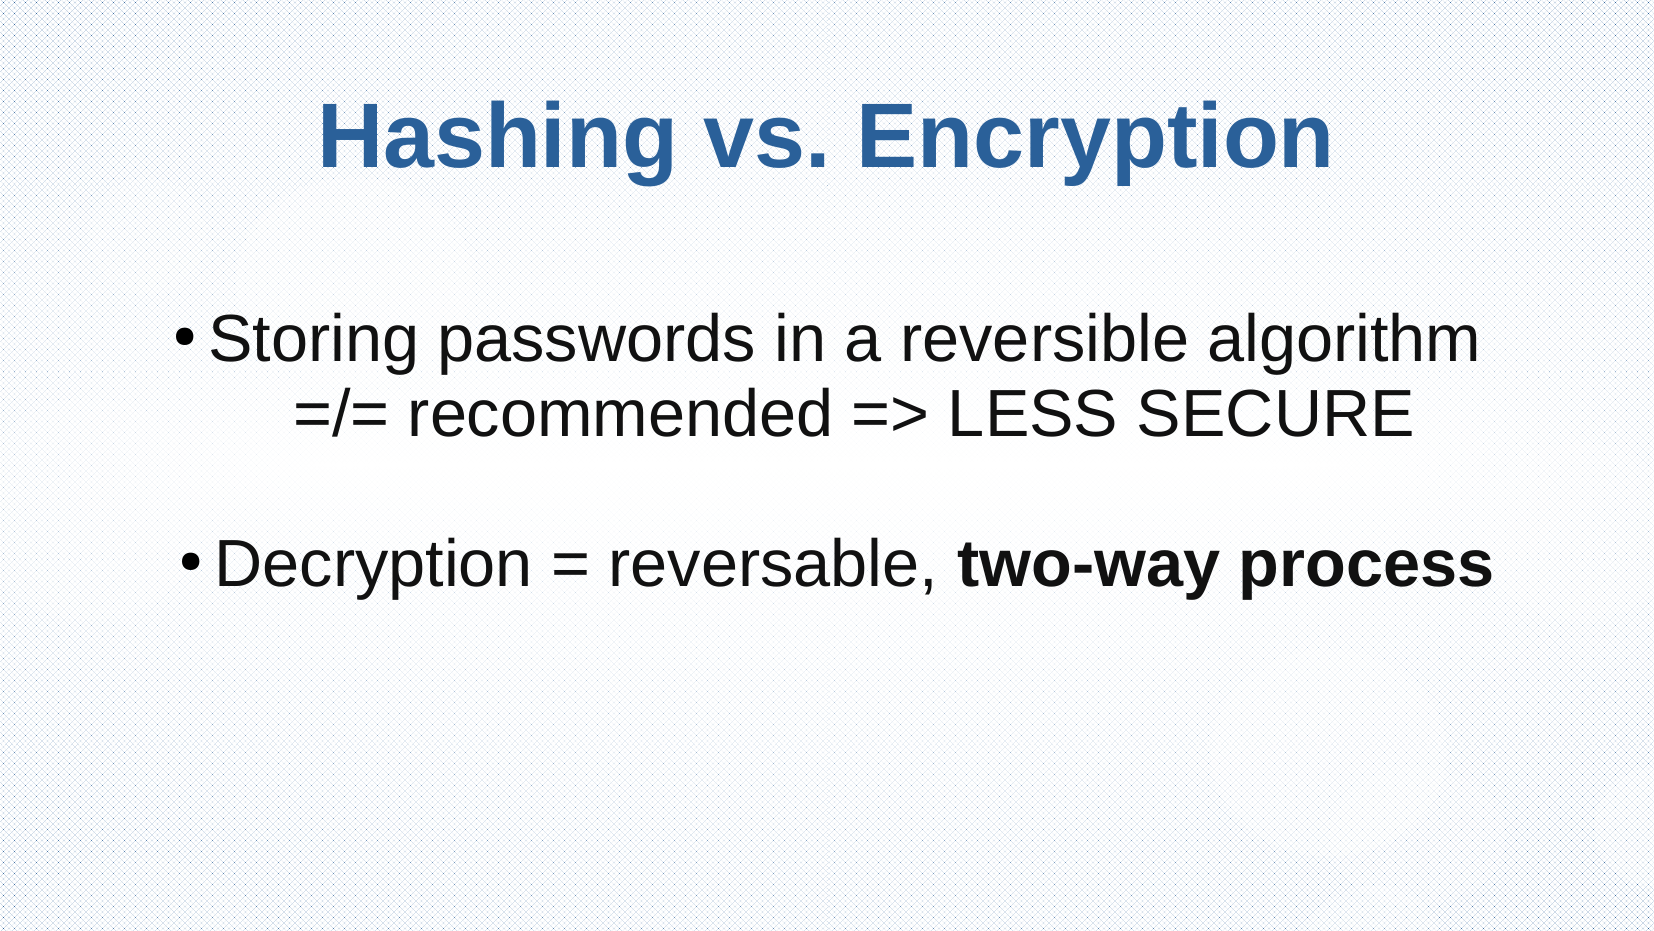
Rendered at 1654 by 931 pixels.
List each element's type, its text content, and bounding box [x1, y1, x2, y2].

subtitle Storing passwords in a reversible algorithm =/= recommended => LESS SECURE Decryption = reversable, two-way process [98, 301, 1576, 751]
title Hashing vs. Encryption [88, 84, 1565, 188]
